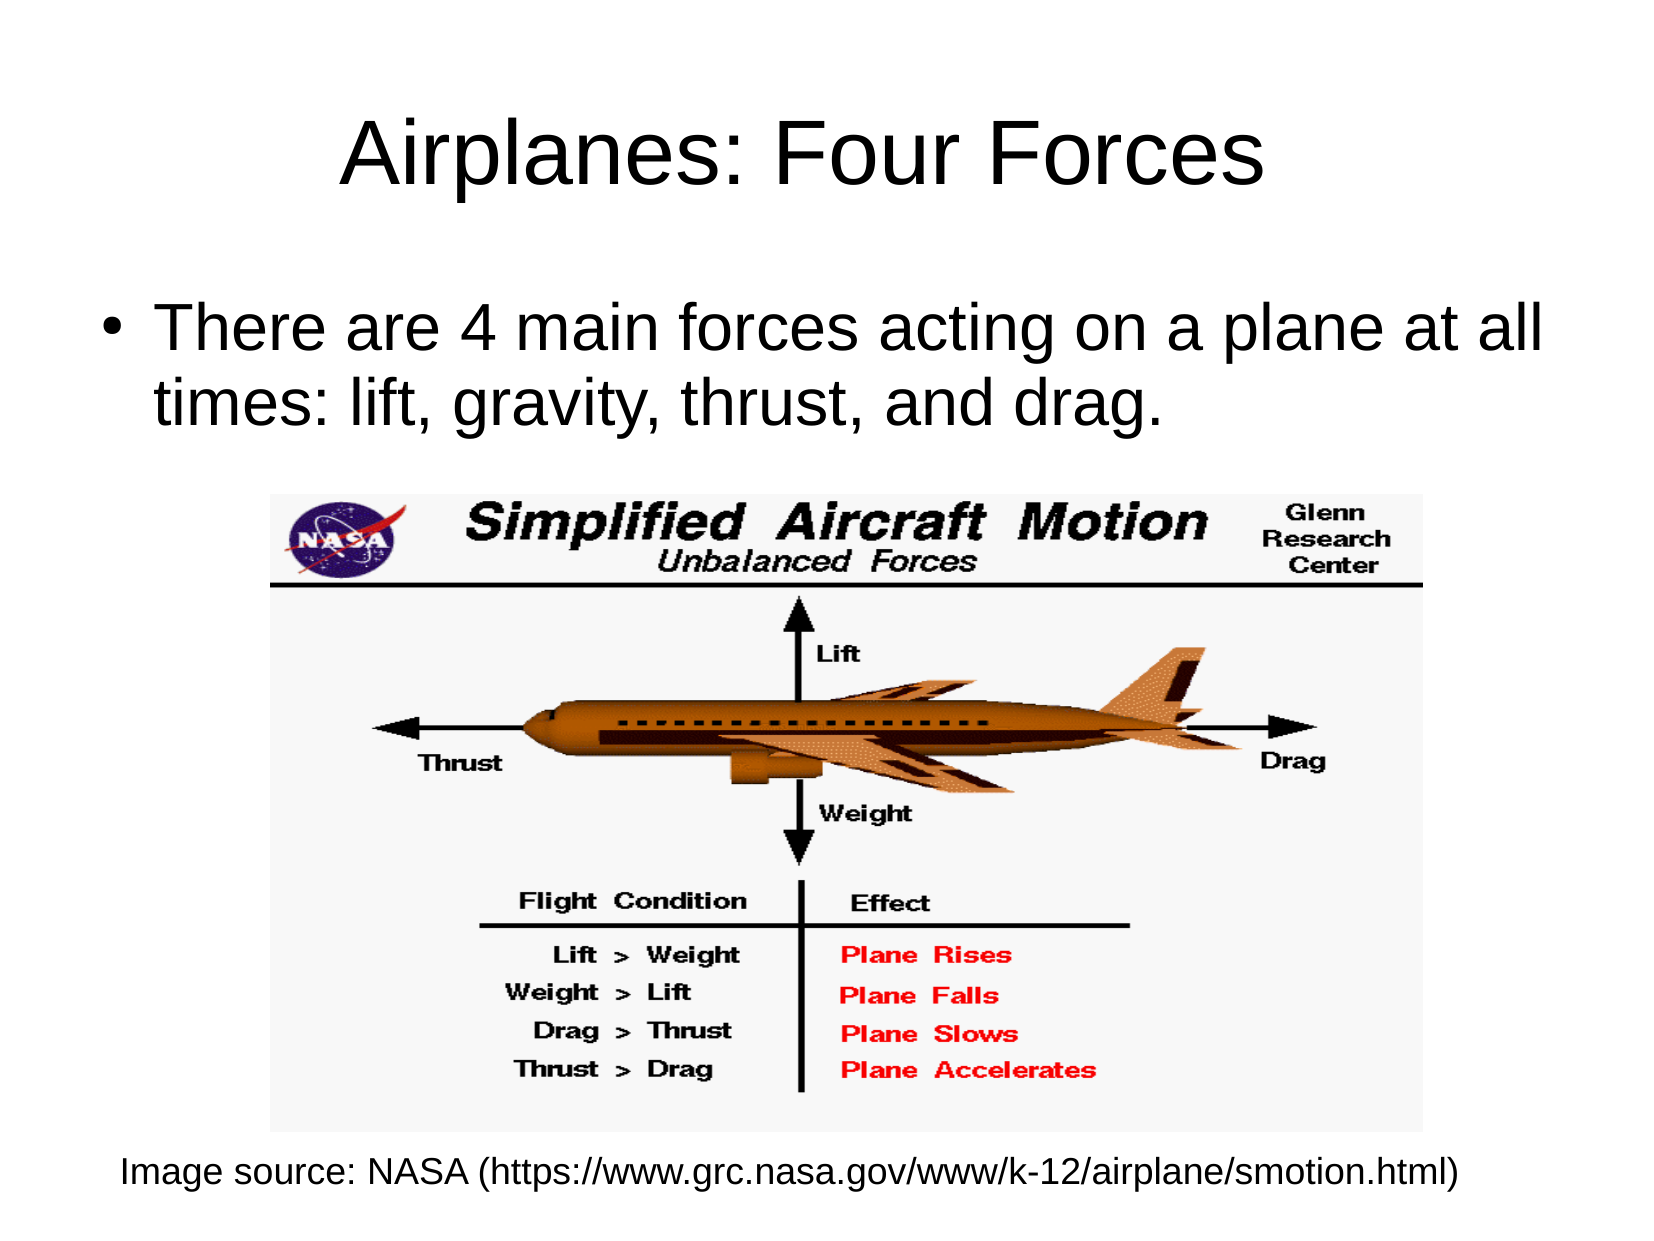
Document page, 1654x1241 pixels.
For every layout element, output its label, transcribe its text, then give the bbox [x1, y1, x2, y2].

list There are 4 main forces acting on a plane at all times: lift, gravity, thrust, and drag. [82, 290, 1571, 1010]
picture [270, 494, 1423, 1132]
title Airplanes: Four Forces [82, 49, 1571, 257]
text_box Image source: NASA (https://www.grc.nasa.gov/www/k-12/airplane/smotion.html) [104, 1143, 1486, 1201]
